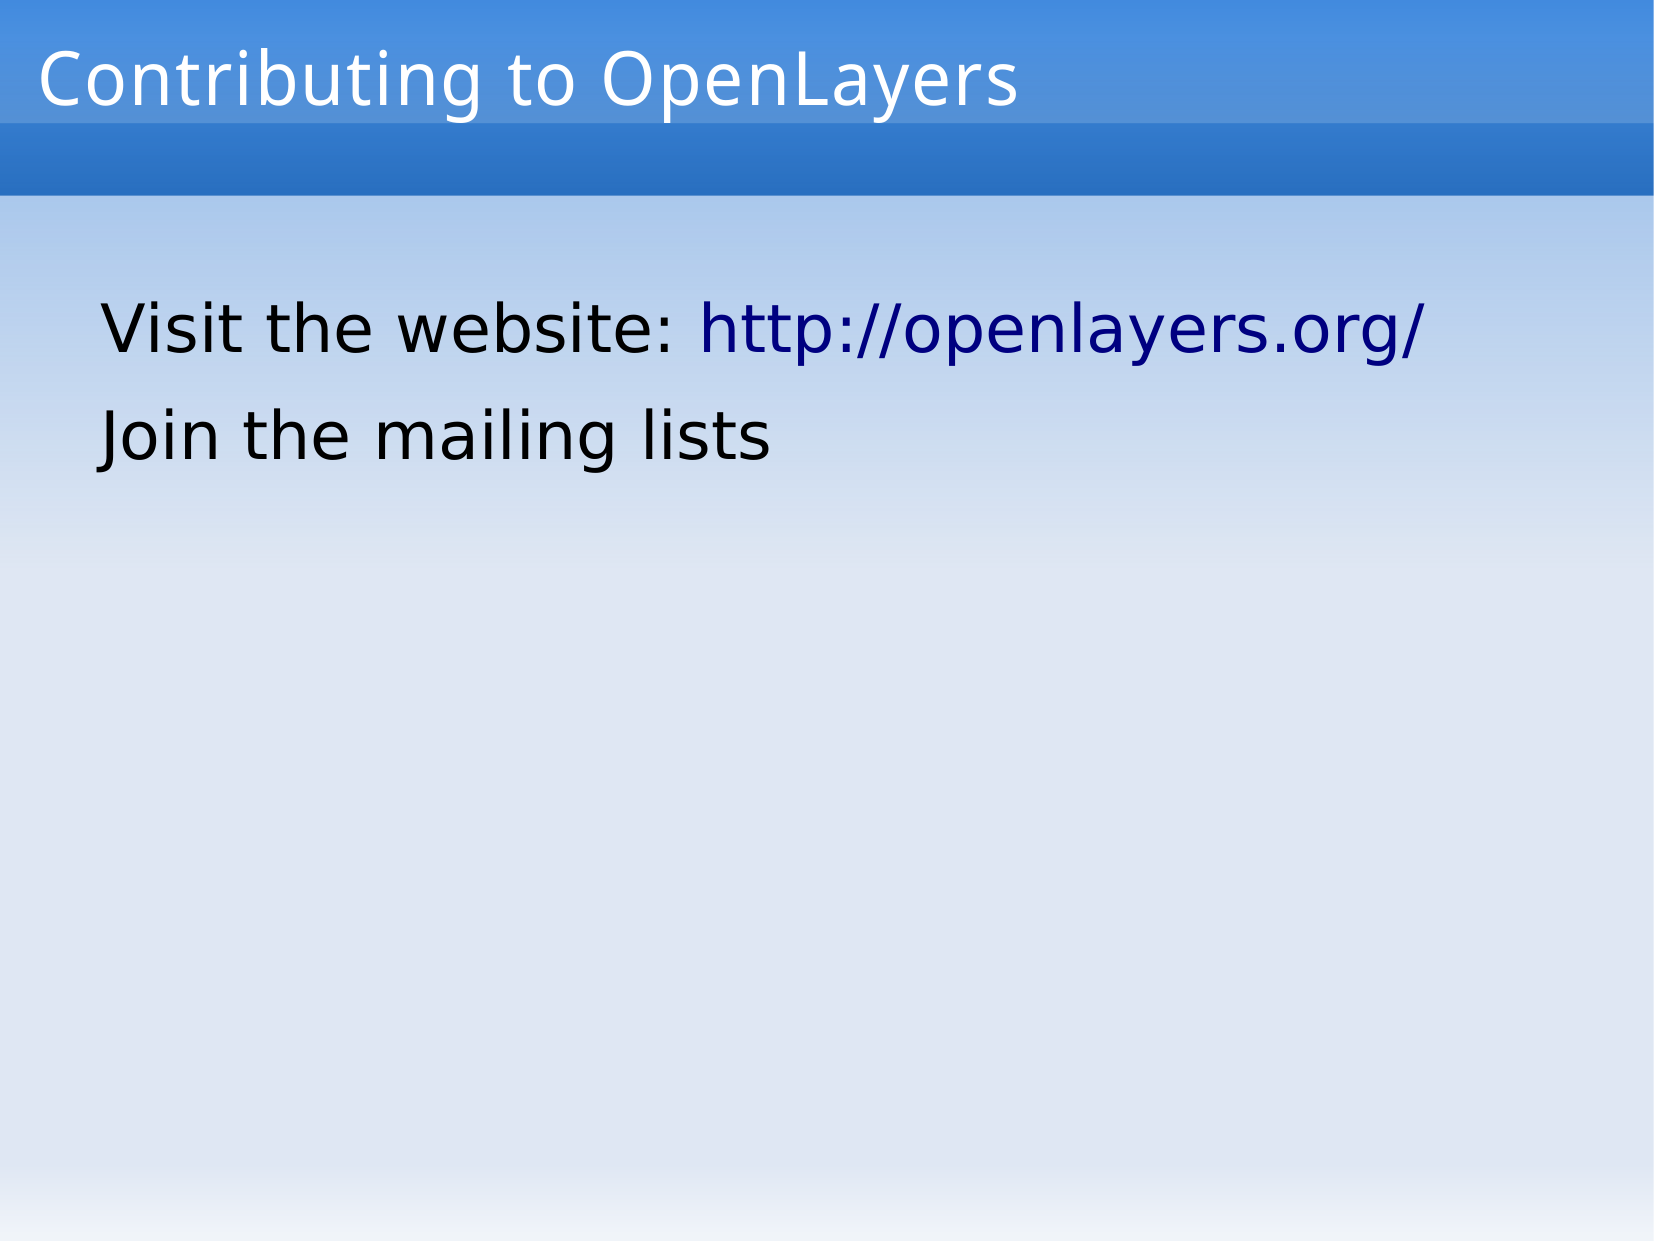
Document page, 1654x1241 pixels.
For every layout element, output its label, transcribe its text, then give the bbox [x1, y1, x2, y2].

picture [0, 0, 1654, 1241]
list Visit the website: http://openlayers.org/ Join the mailing lists [82, 290, 1571, 1109]
title Contributing to OpenLayers [37, 2, 1463, 151]
